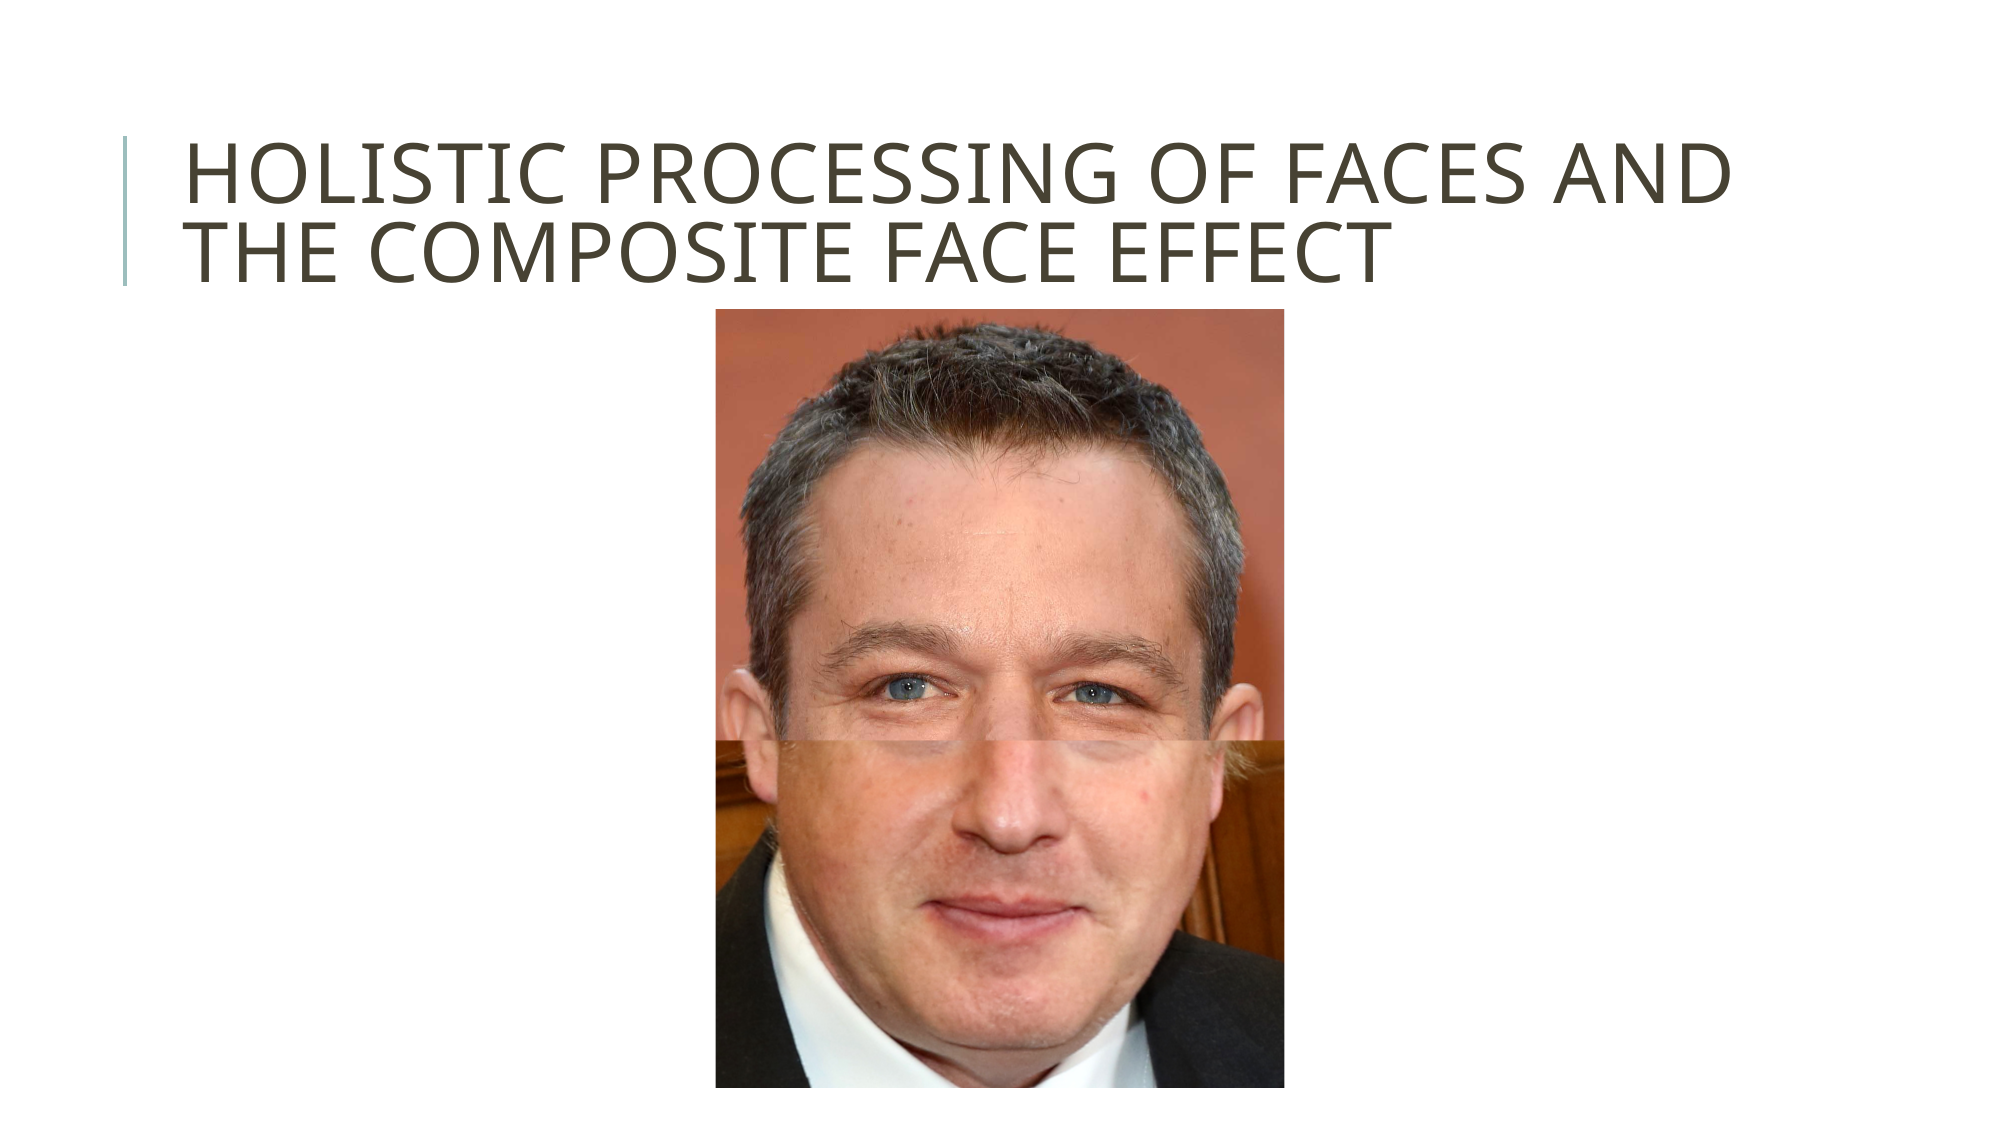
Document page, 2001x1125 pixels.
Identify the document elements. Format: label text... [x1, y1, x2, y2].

picture [715, 309, 1285, 1088]
title Holistic processing of faces and the composite face effect [168, 96, 1763, 342]
